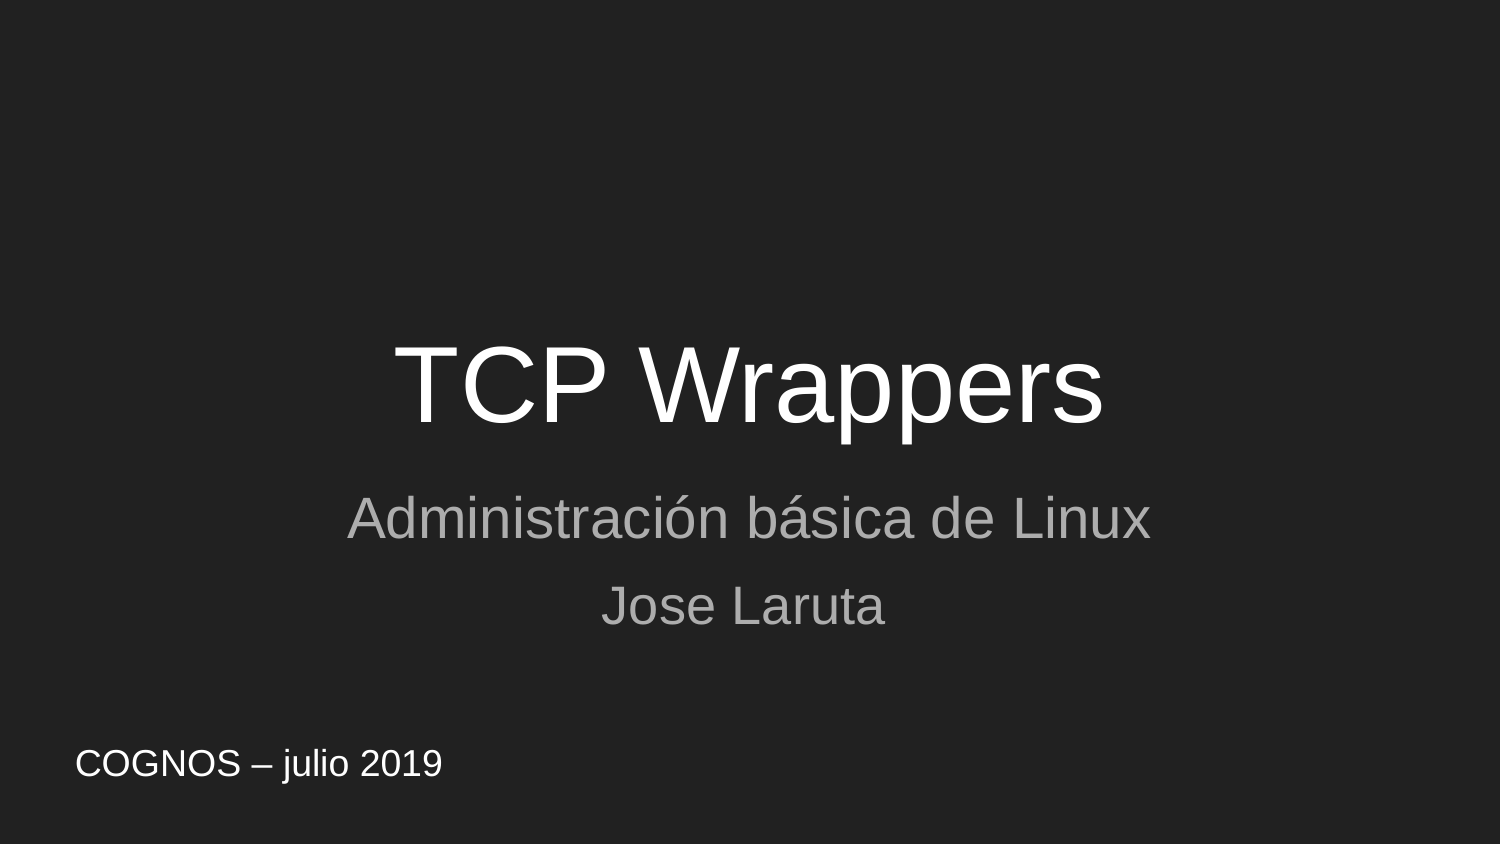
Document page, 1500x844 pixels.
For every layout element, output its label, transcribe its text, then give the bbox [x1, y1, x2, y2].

text_box COGNOS – julio 2019 [60, 735, 1441, 792]
subtitle Administración básica de Linux [51, 464, 1449, 595]
title TCP Wrappers [51, 122, 1449, 459]
text_box Jose Laruta [45, 555, 1443, 685]
